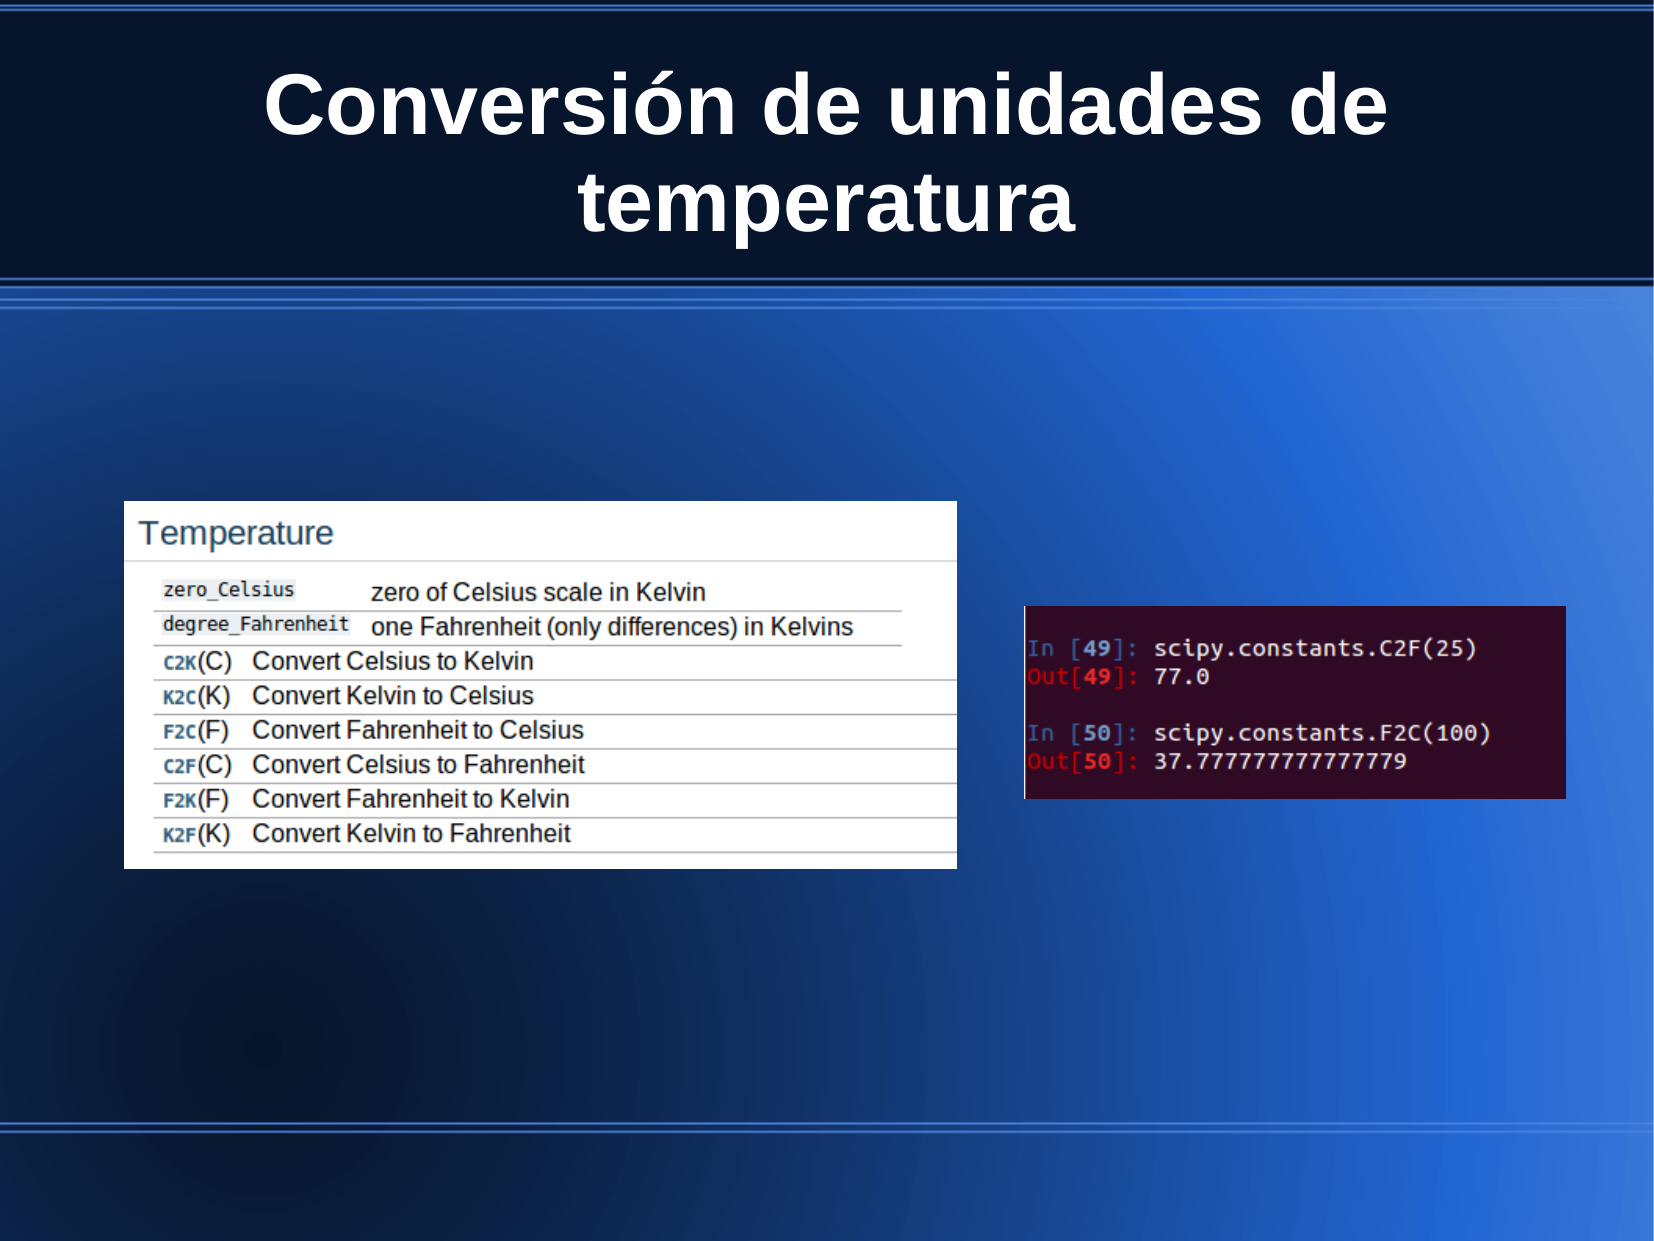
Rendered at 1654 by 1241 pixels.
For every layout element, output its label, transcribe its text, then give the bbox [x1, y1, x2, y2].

title Conversión de unidades de temperatura [82, 49, 1571, 257]
picture [0, 0, 1654, 1241]
